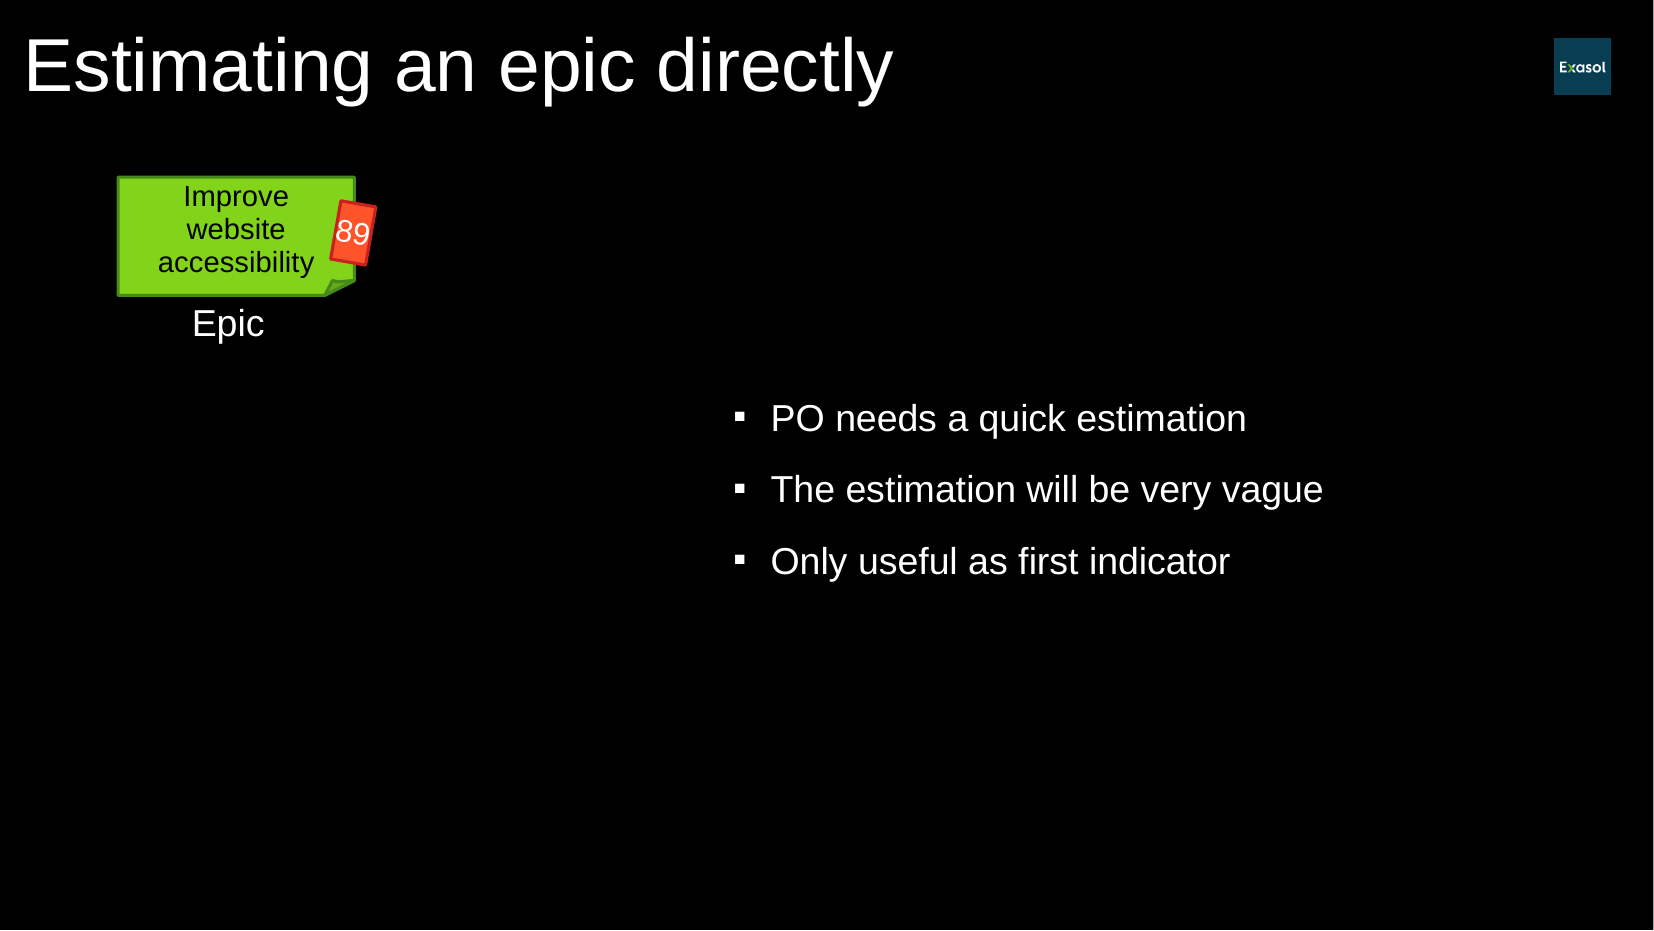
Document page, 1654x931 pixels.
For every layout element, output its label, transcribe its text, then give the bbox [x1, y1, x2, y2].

title Estimating an epic directly [23, 11, 1589, 119]
text_box PO needs a quick estimation The estimation will be very vague Only useful as first indicator [720, 389, 1339, 590]
text_box Improve website accessibility [118, 177, 355, 296]
text_box Epic [177, 295, 280, 353]
picture [1589, 38, 1611, 95]
text_box 89 [330, 200, 376, 266]
